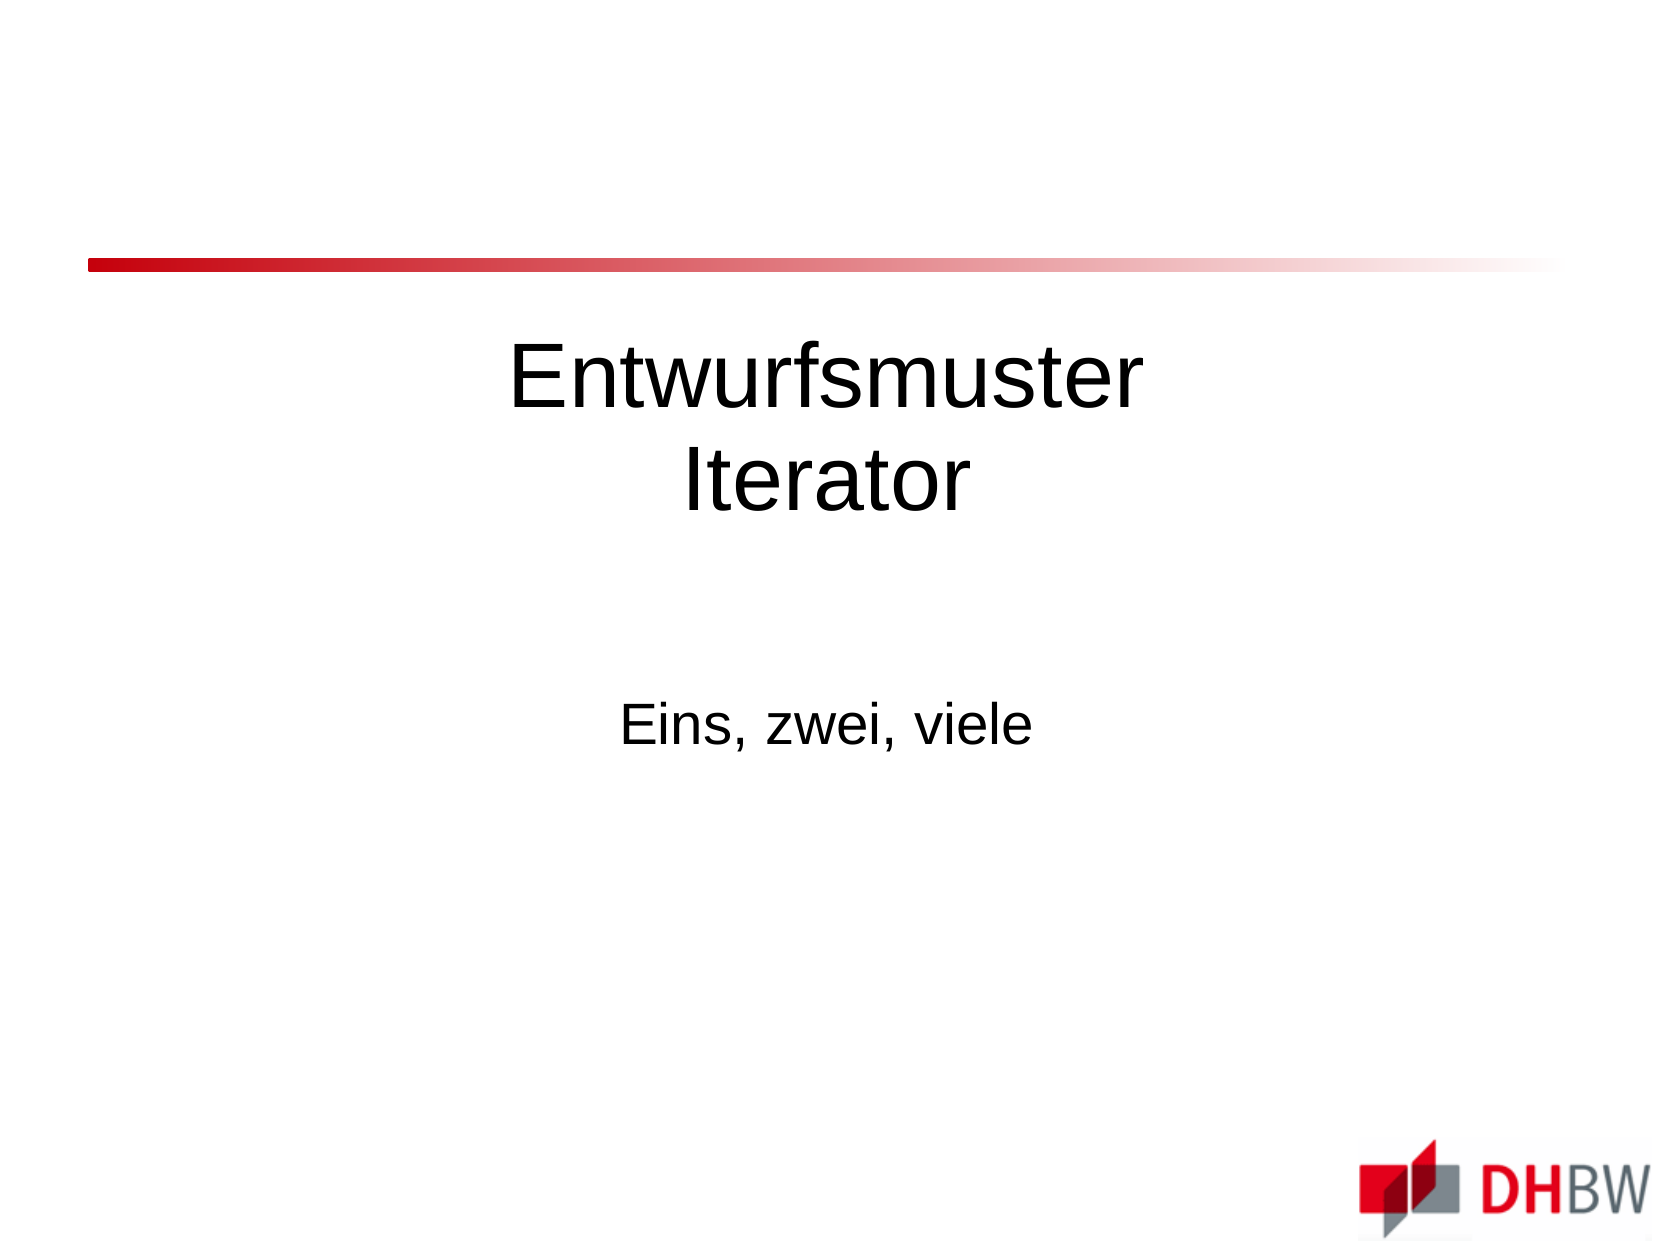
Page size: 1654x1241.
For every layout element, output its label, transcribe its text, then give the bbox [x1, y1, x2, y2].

picture [1358, 1137, 1652, 1241]
title Eins, zwei, viele [82, 628, 1571, 821]
title Entwurfsmuster Iterator [82, 324, 1571, 530]
